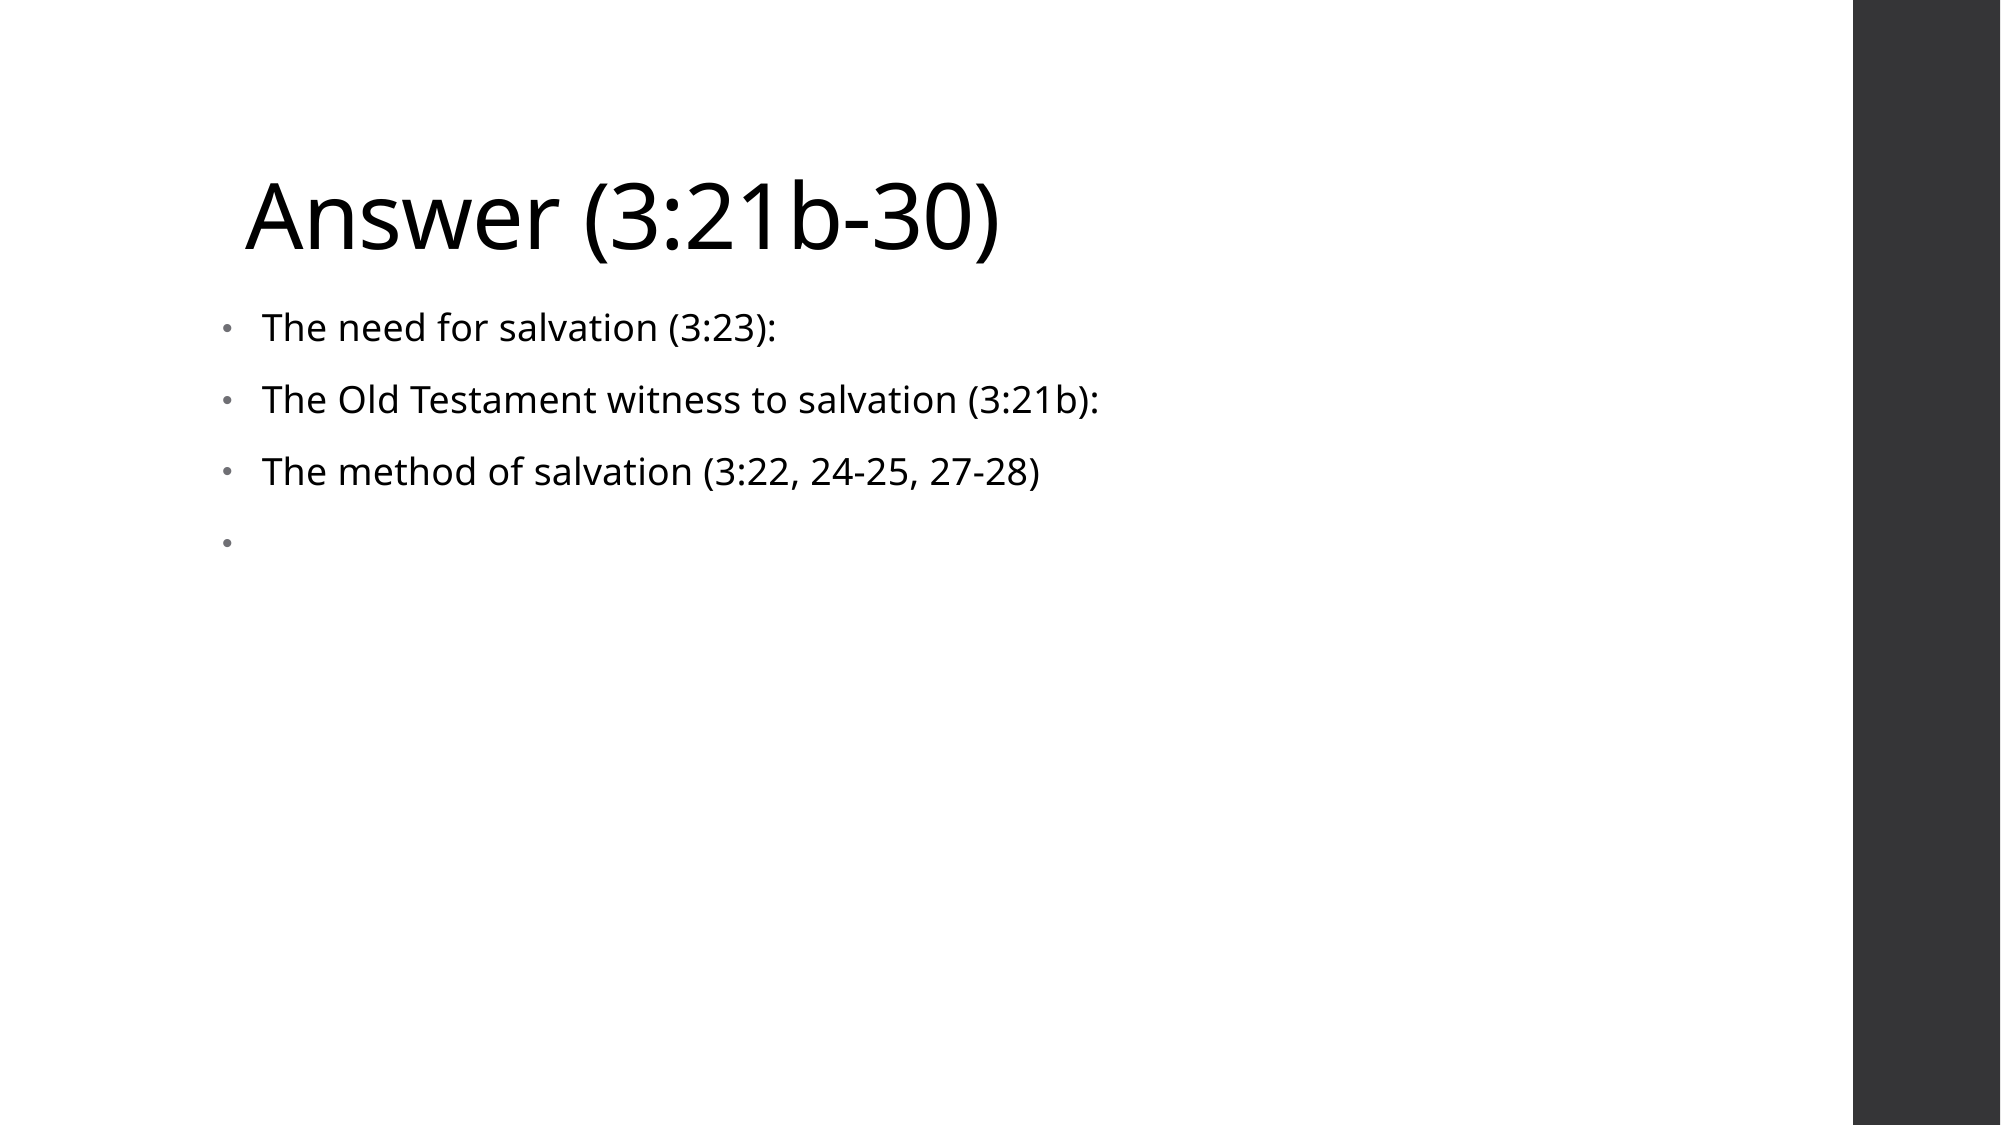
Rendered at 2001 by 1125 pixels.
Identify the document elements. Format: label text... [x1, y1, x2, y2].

title Answer (3:21b-30) [206, 60, 1797, 278]
list The need for salvation (3:23): The Old Testament witness to salvation (3:21b): The method of salvation (3:22, 24-25, 27-28) [206, 299, 1617, 1014]
